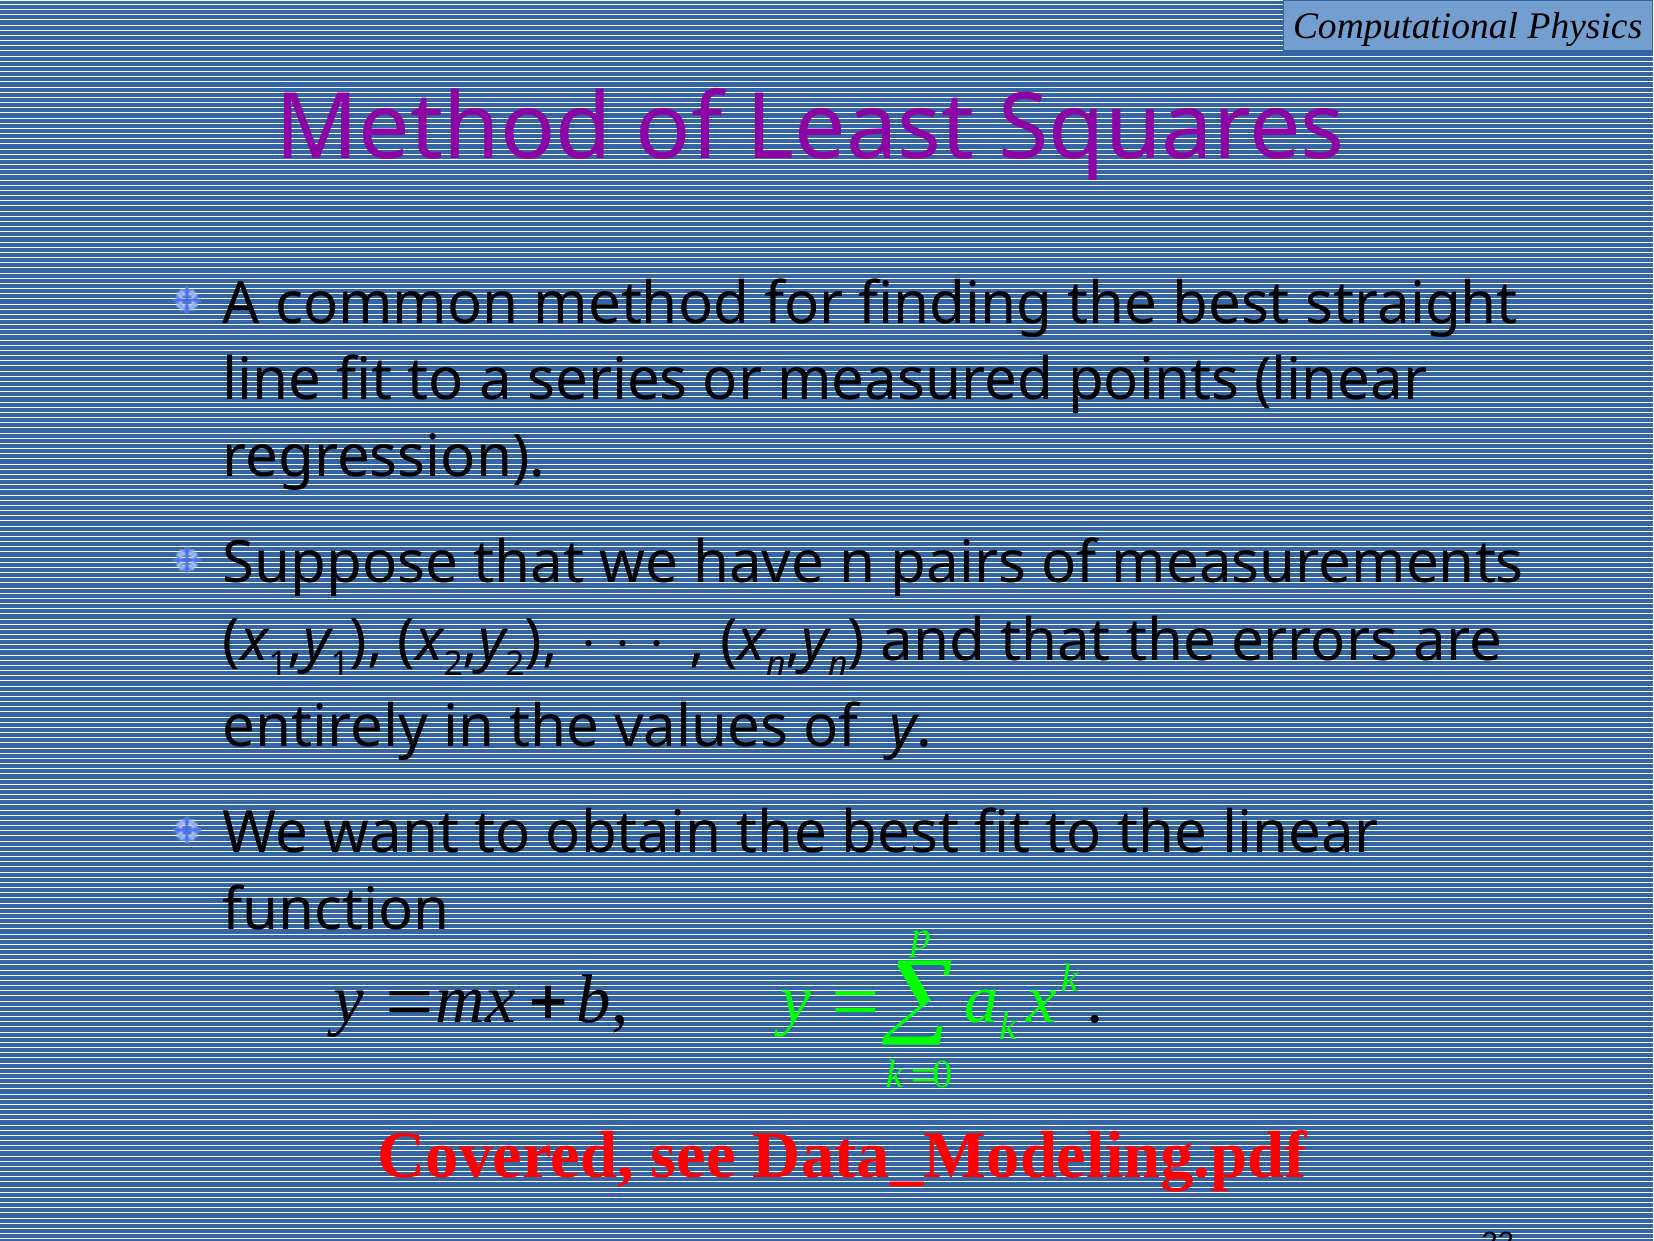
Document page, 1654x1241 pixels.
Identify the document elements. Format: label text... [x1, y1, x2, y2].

chart [316, 959, 639, 1051]
list A common method for finding the best straight line fit to a series or measured points (linear regression). Suppose that we have n pairs of measurements (x1,y1), (x2,y2),  , (xn,yn) and that the errors are entirely in the values of y. We want to obtain the best fit to the linear function [151, 250, 1585, 1078]
chart [763, 907, 1114, 1103]
title Method of Least Squares [90, 51, 1496, 185]
text_box <number> [1184, 1183, 1529, 1241]
text_box Covered, see Data_Modeling.pdf [362, 1103, 1324, 1199]
